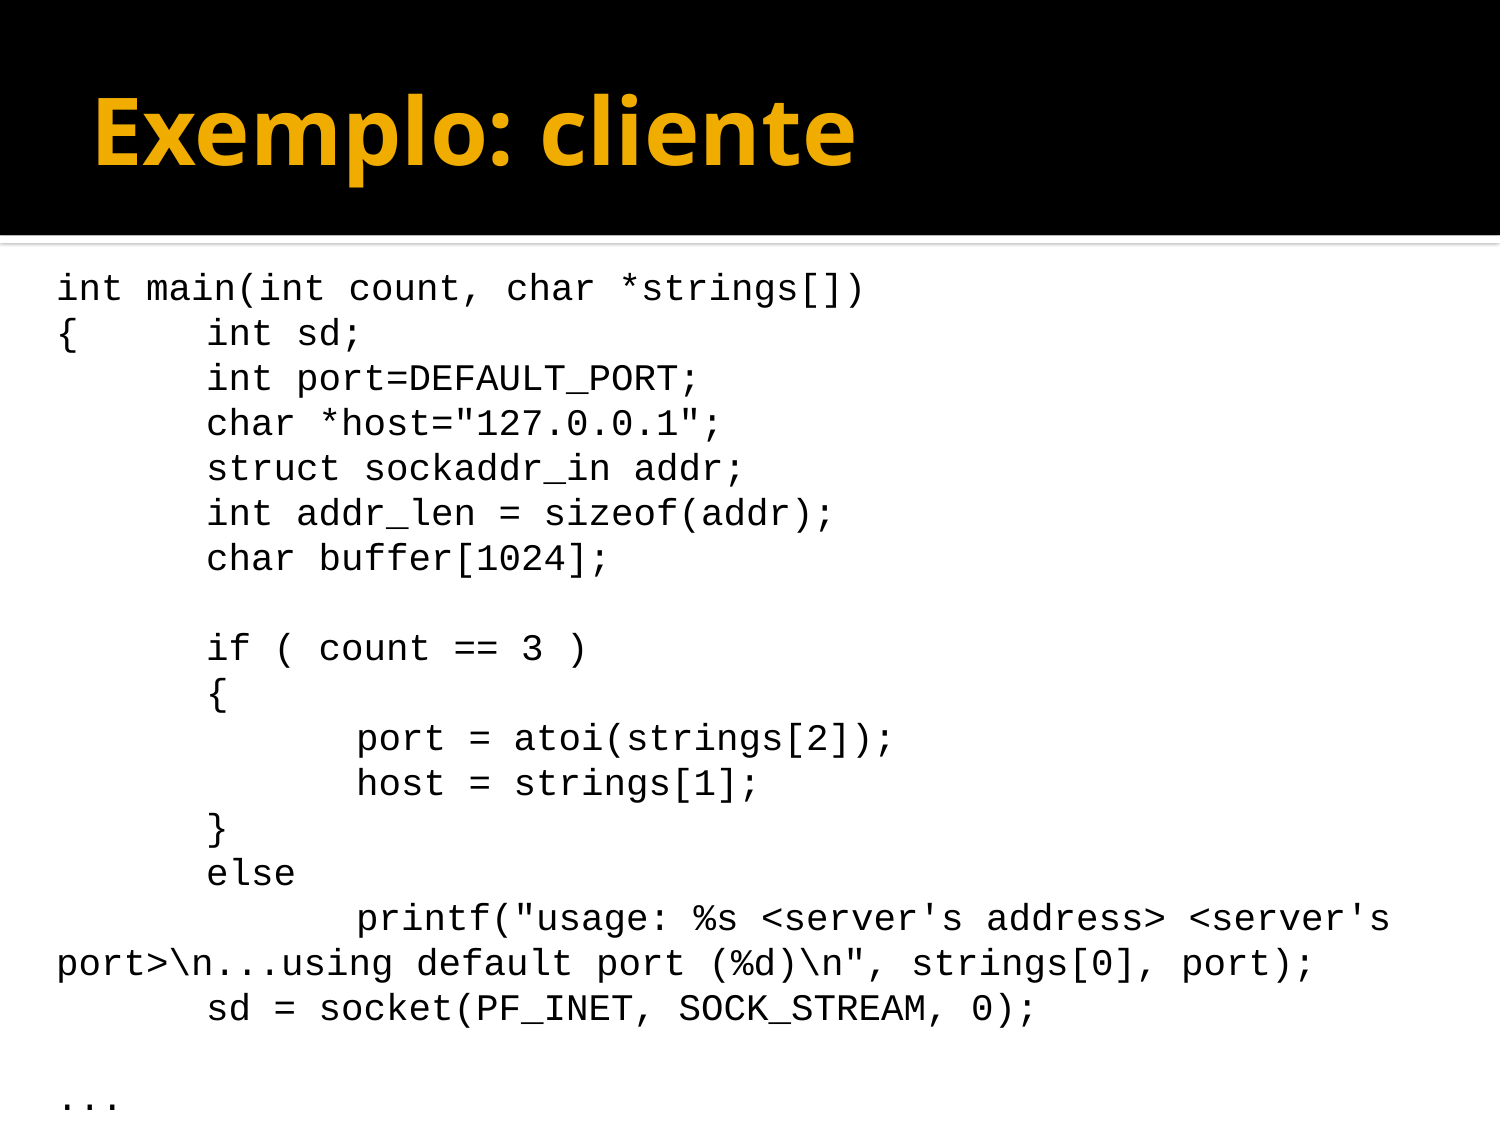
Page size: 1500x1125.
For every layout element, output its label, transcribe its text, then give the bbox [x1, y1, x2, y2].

text_box int main(int count, char *strings[]) { int sd; int port=DEFAULT_PORT; char *host="127.0.0.1"; struct sockaddr_in addr; int addr_len = sizeof(addr); char buffer[1024]; if ( count == 3 ) { port = atoi(strings[2]); host = strings[1]; } else printf("usage: %s <server's address> <server's port>\n...using default port (%d)\n", strings[0], port); sd = socket(PF_INET, SOCK_STREAM, 0); ... [41, 255, 1500, 1125]
title Exemplo: cliente [75, 24, 1425, 231]
